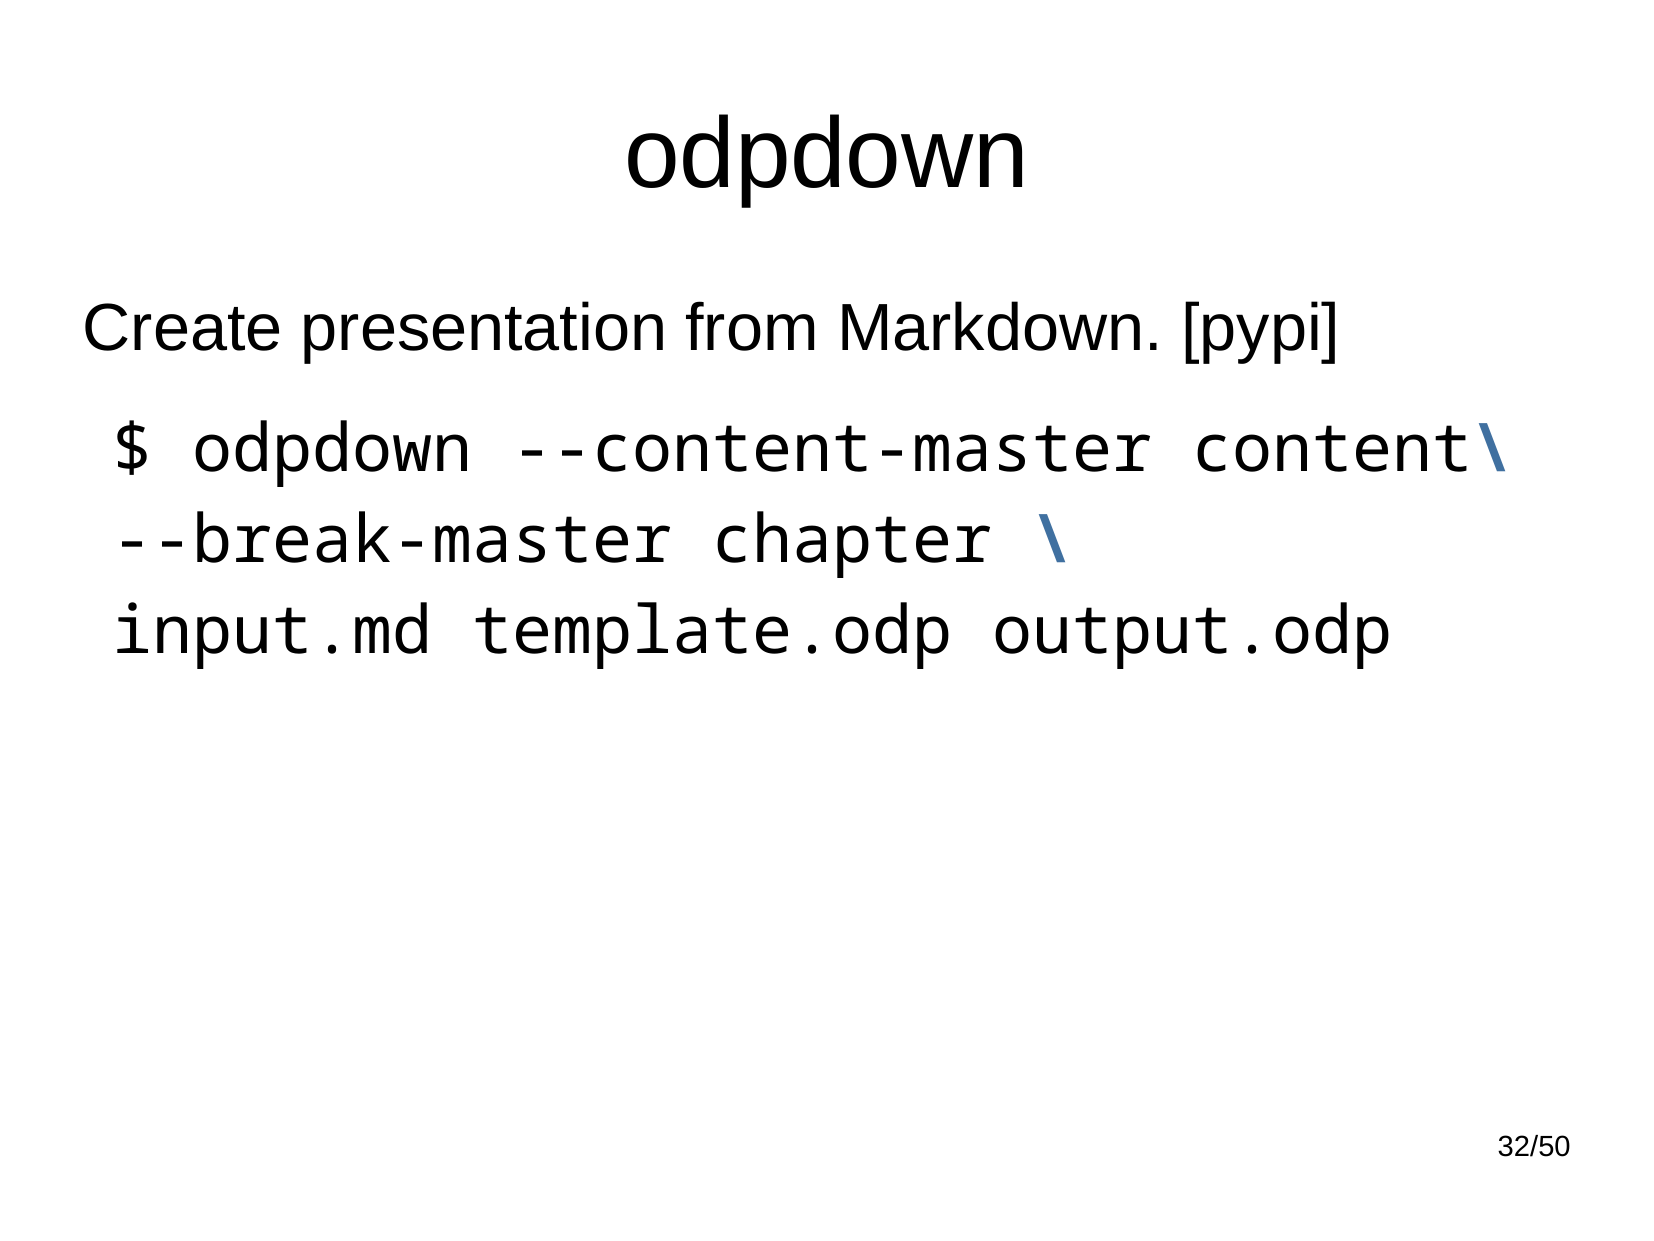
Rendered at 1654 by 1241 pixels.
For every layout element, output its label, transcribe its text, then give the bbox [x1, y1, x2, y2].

title odpdown [82, 97, 1571, 209]
list Create presentation from Markdown. [pypi] $ odpdown --content-master content\ --break-master chapter \ input.md template.odp output.odp [82, 290, 1571, 1010]
